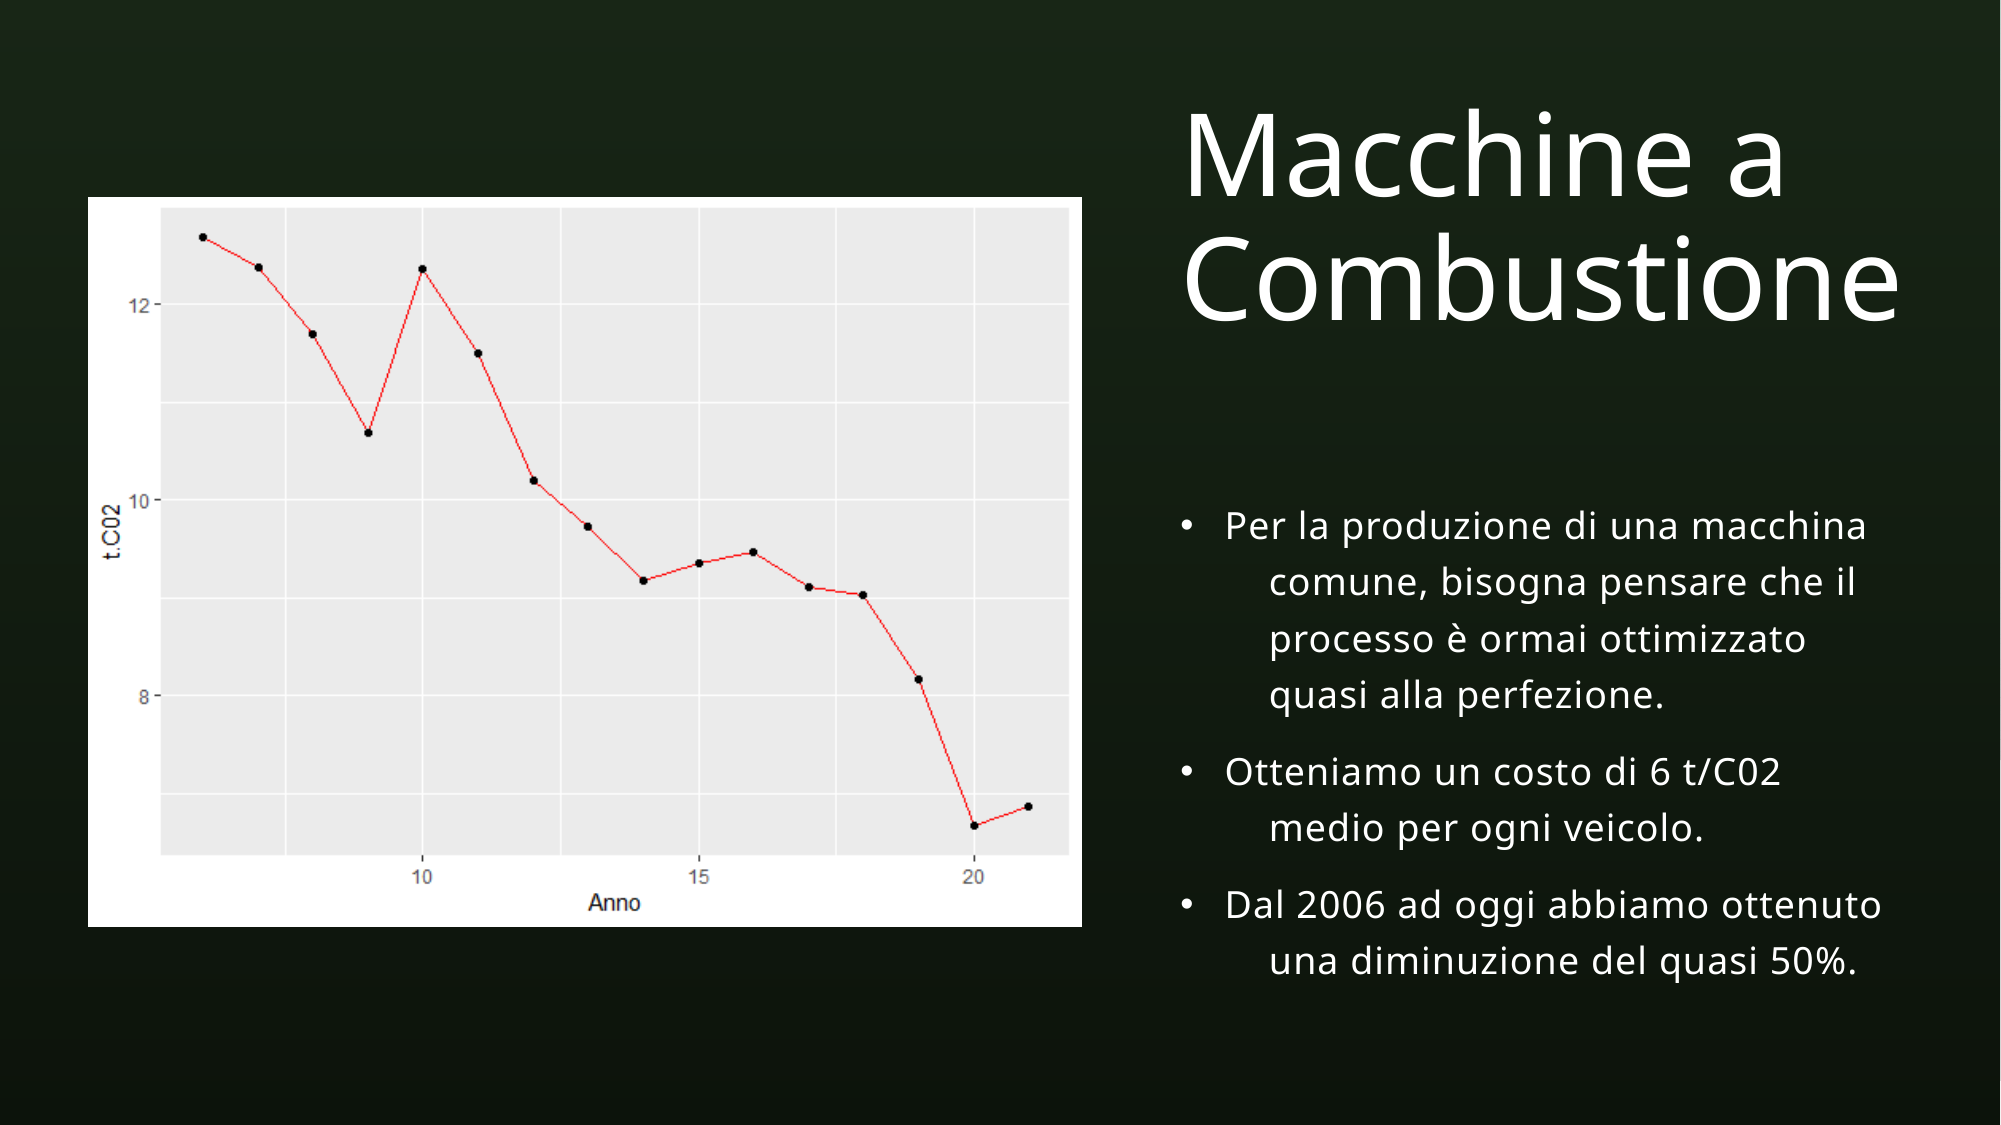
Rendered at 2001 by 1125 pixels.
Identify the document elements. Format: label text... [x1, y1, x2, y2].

list Per la produzione di una macchina comune, bisogna pensare che il processo è ormai ottimizzato quasi alla perfezione. Otteniamo un costo di 6 t/C02 medio per ogni veicolo. Dal 2006 ad oggi abbiamo ottenuto una diminuzione del quasi 50%. [1165, 483, 1910, 1035]
text_box [0, 0, 2000, 1125]
picture [88, 197, 1082, 927]
title Macchine a Combustione [1165, 89, 1947, 448]
